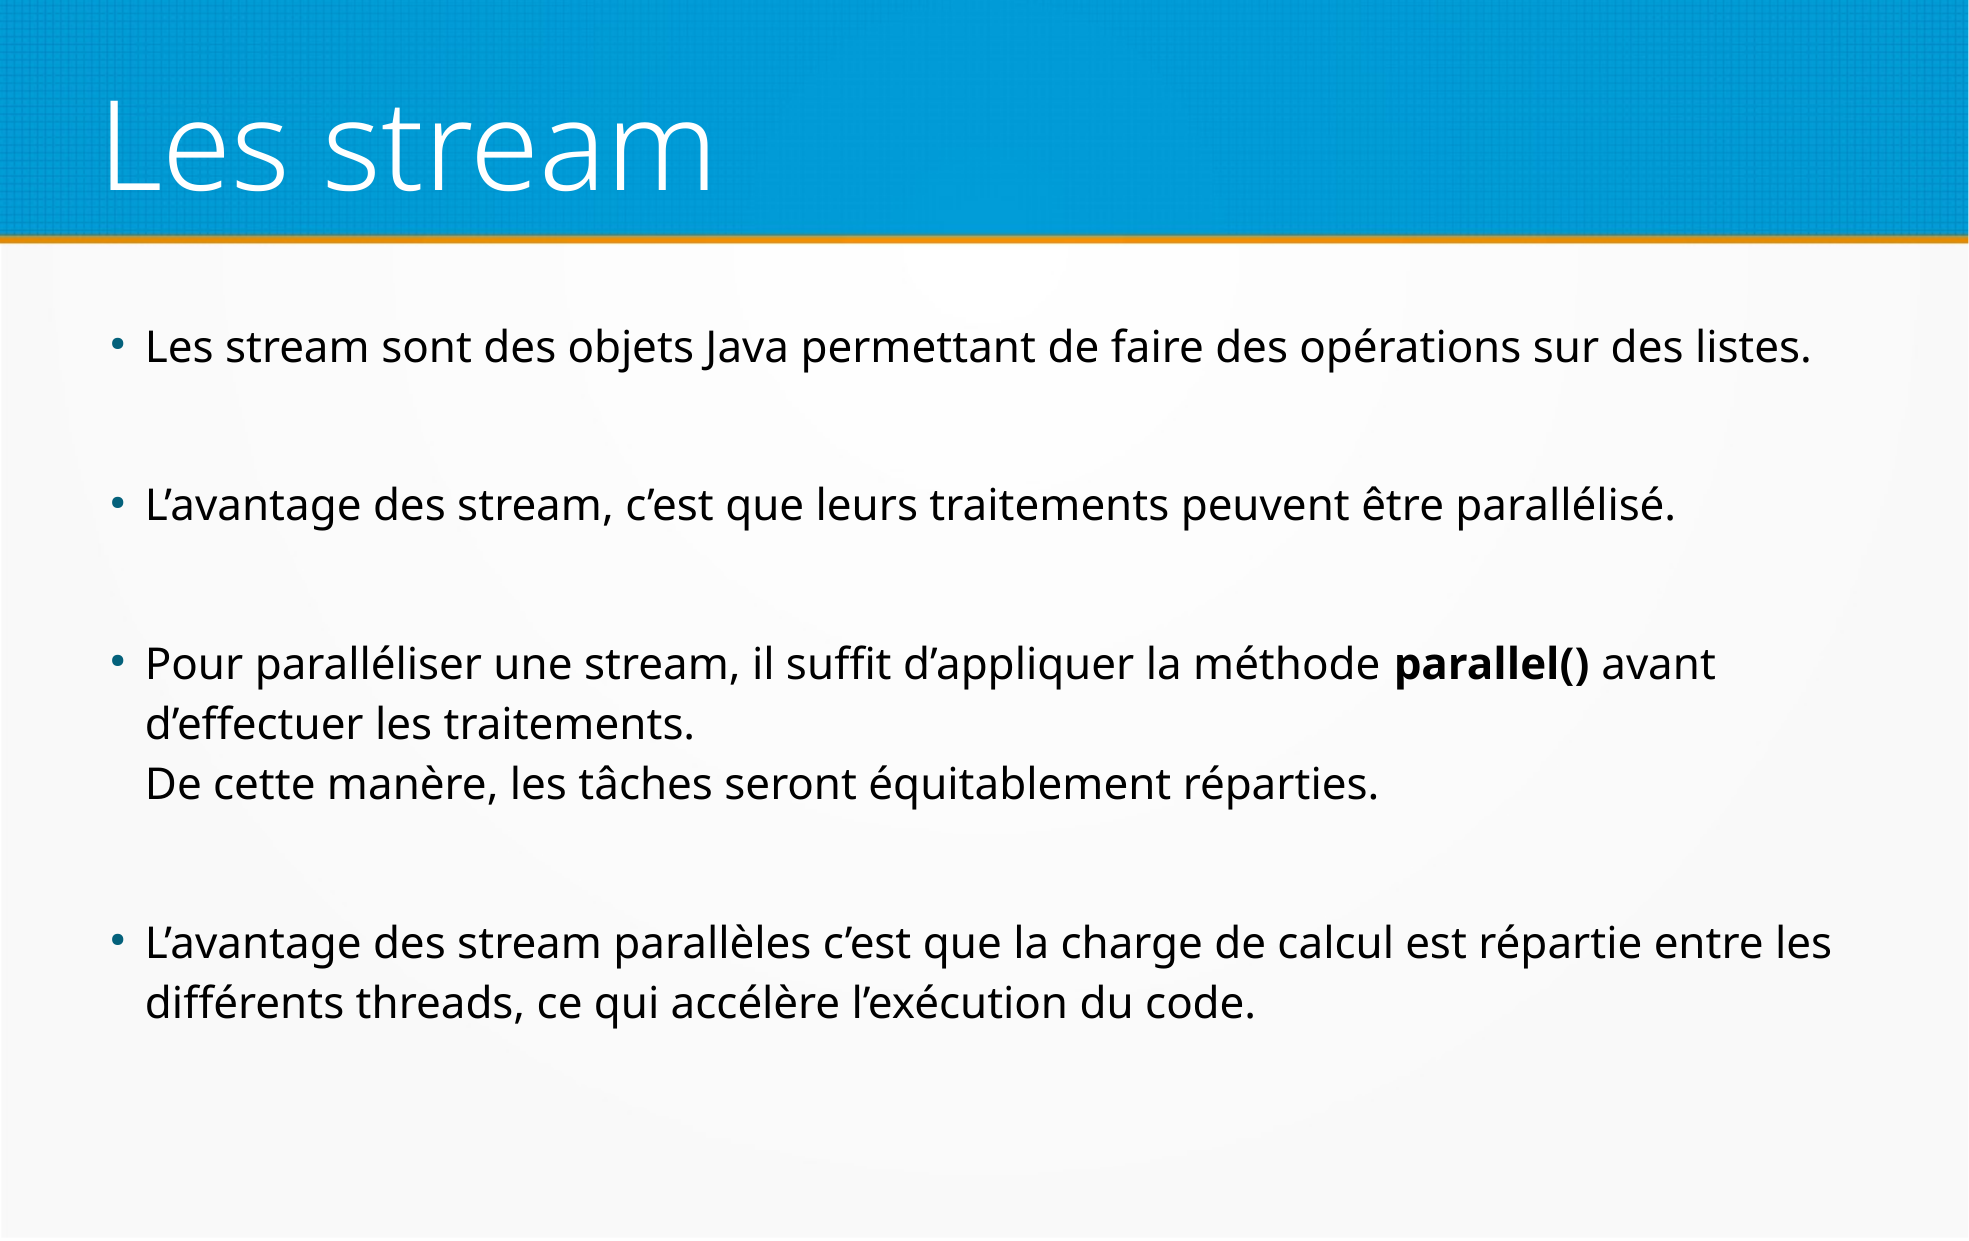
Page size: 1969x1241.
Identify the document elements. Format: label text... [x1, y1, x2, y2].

list Les stream sont des objets Java permettant de faire des opérations sur des listes. L’avantage des stream, c’est que leurs traitements peuvent être parallélisé. Pour paralléliser une stream, il suffit d’appliquer la méthode parallel() avant d’effectuer les traitements. De cette manère, les tâches seront équitablement réparties. L’avantage des stream parallèles c’est que la charge de calcul est répartie entre les différents threads, ce qui accélère l’exécution du code. [98, 315, 1861, 1081]
picture [0, 233, 1969, 1241]
title Les stream [98, 19, 1870, 227]
